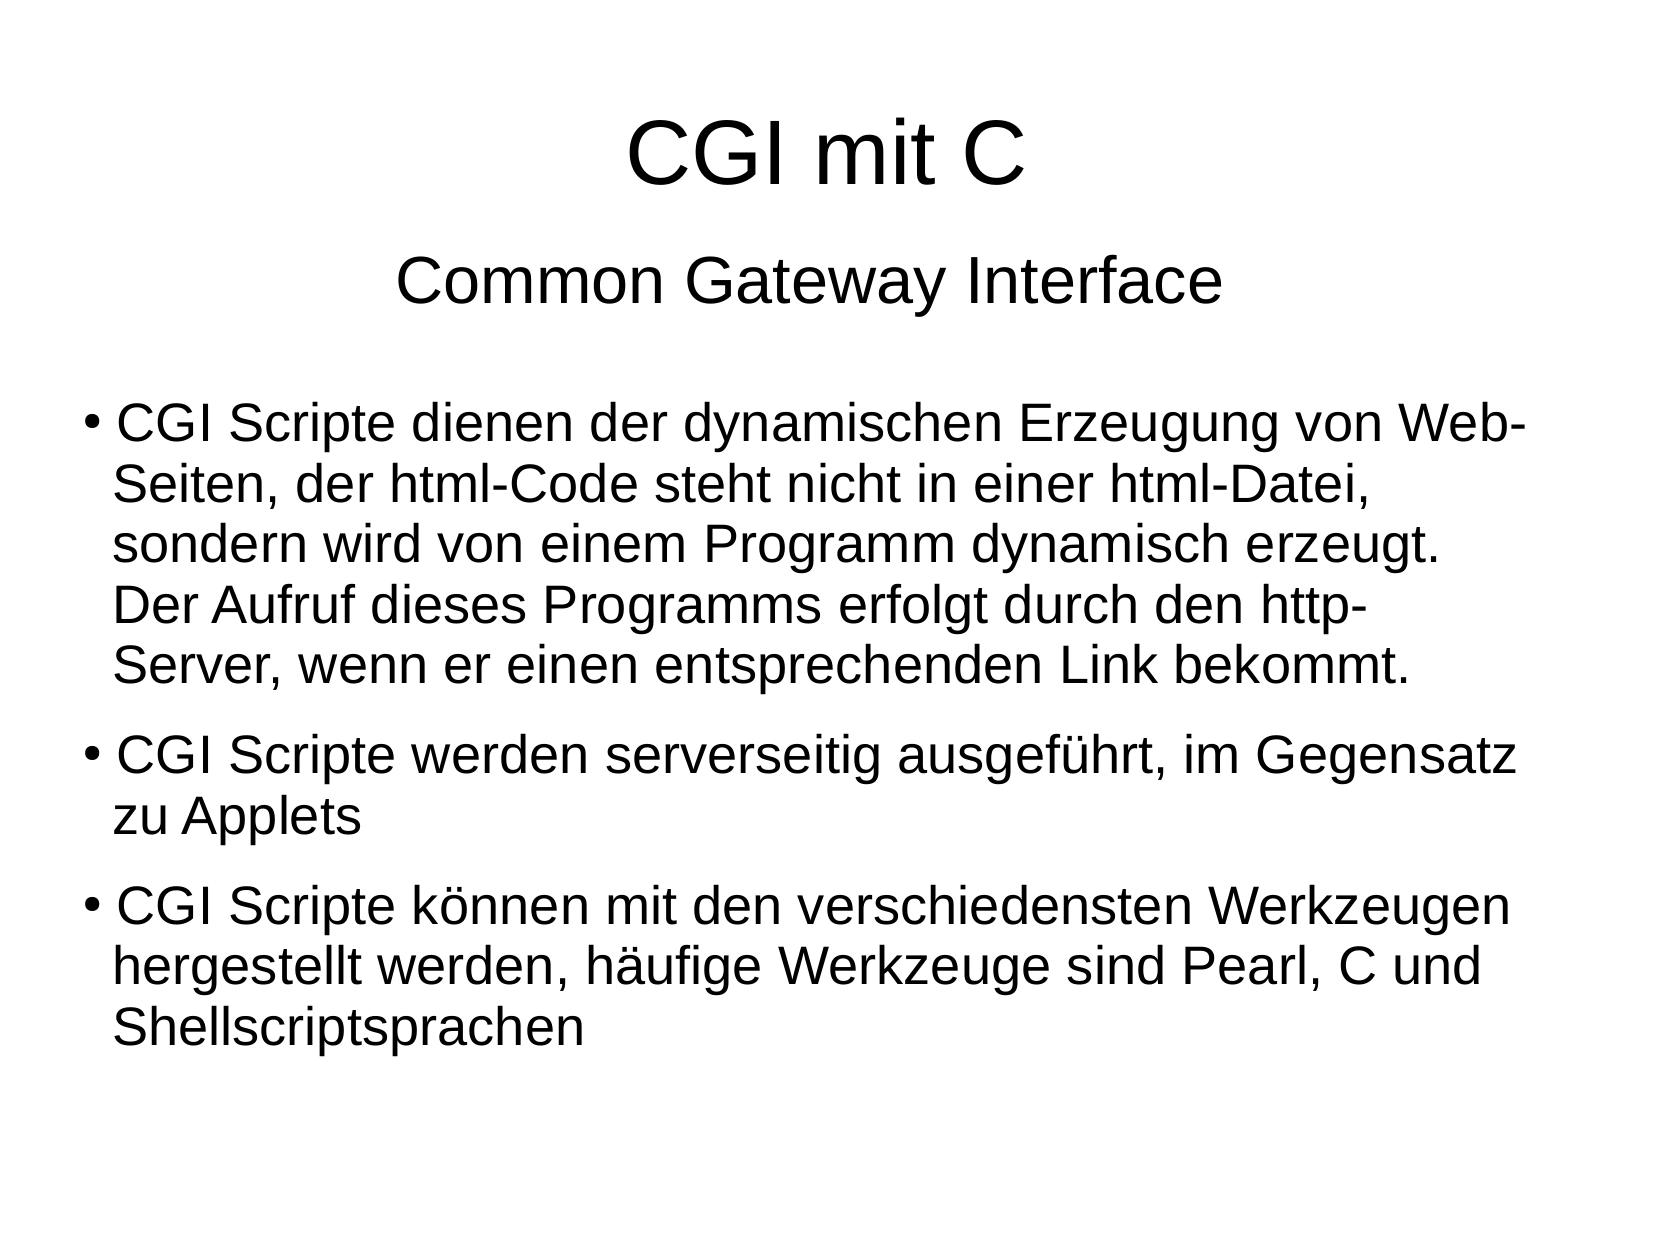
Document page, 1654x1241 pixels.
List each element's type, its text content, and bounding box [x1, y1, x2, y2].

title CGI mit C [82, 49, 1571, 257]
subtitle Common Gateway Interface CGI Scripte dienen der dynamischen Erzeugung von Web-Seiten, der html-Code steht nicht in einer html-Datei, sondern wird von einem Programm dynamisch erzeugt. Der Aufruf dieses Programms erfolgt durch den http-Server, wenn er einen entsprechenden Link bekommt. CGI Scripte werden serverseitig ausgeführt, im Gegensatz zu Applets CGI Scripte können mit den verschiedensten Werkzeugen hergestellt werden, häufige Werkzeuge sind Pearl, C und Shellscriptsprachen [82, 209, 1538, 1091]
